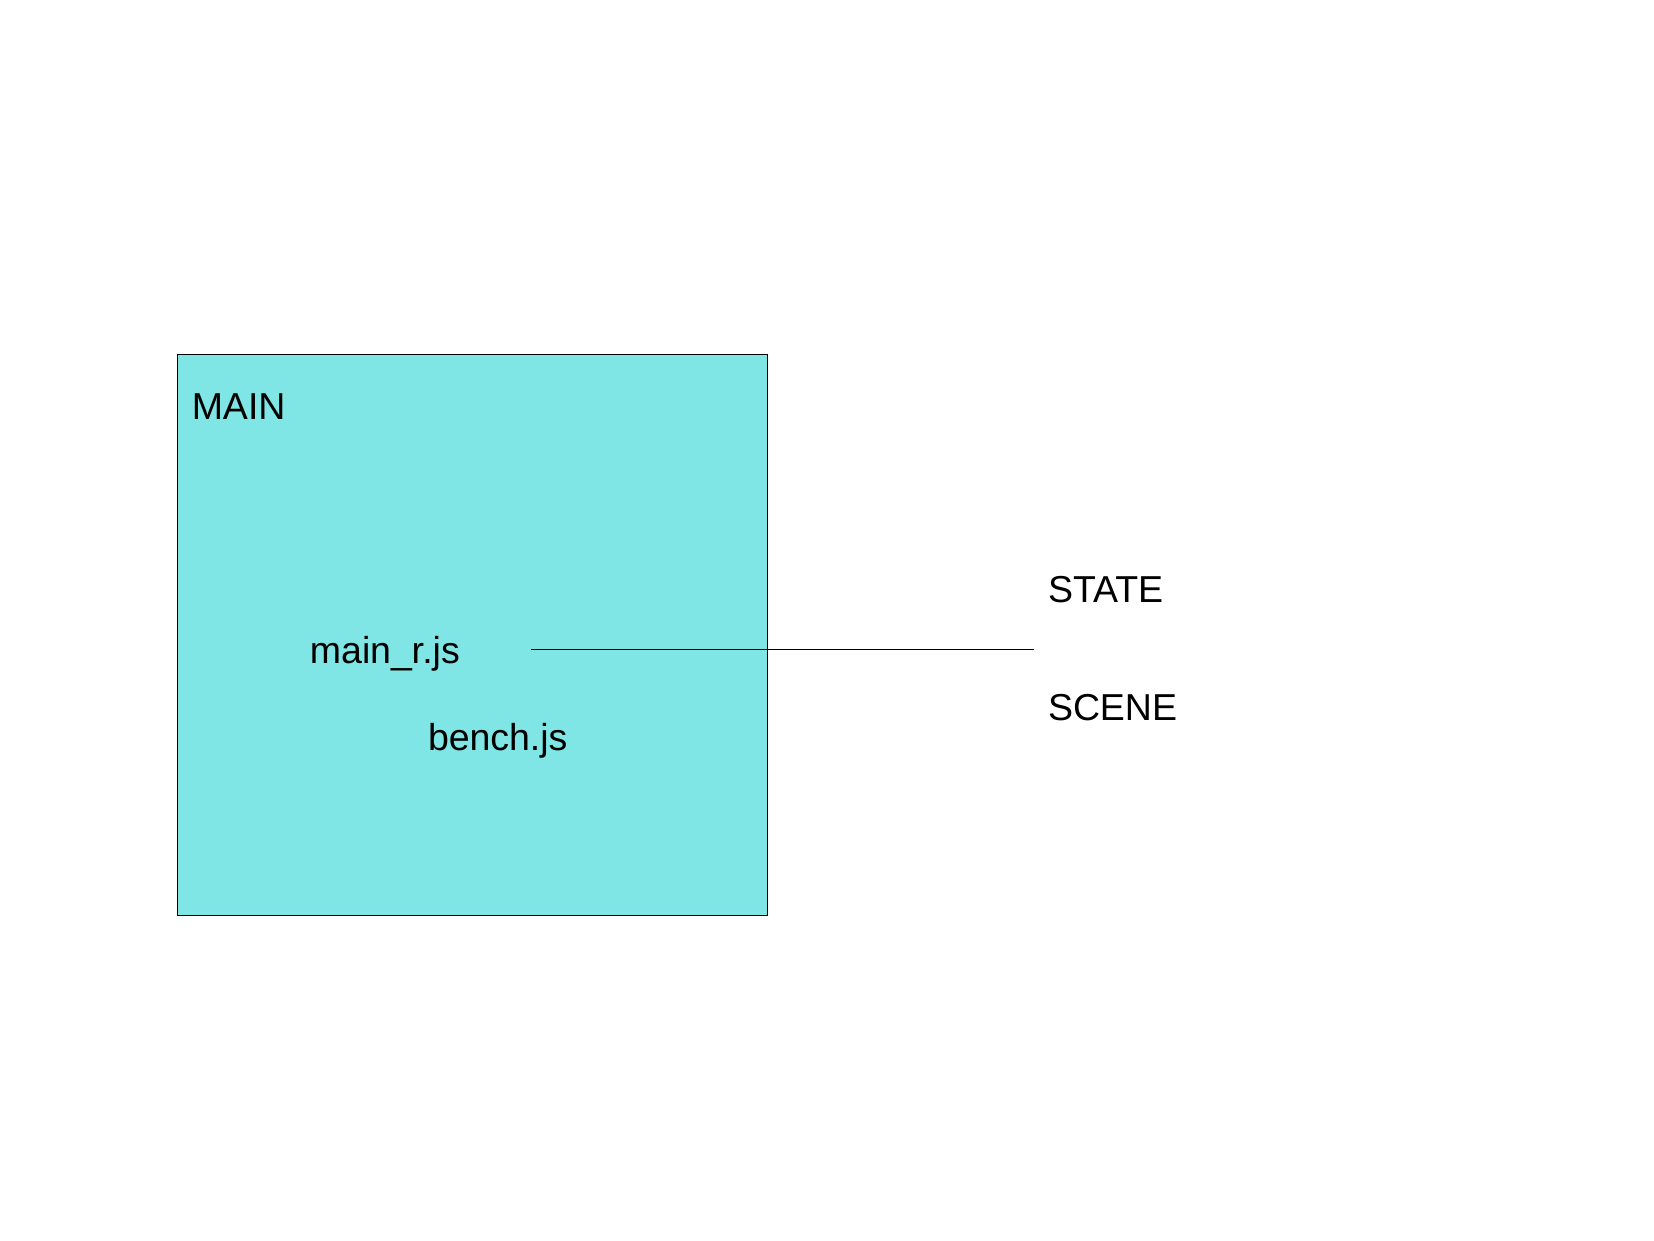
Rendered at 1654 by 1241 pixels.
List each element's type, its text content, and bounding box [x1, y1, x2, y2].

text_box MAIN [177, 378, 384, 477]
text_box main_r.js [295, 622, 475, 680]
text_box SCENE [1033, 679, 1359, 779]
text_box [177, 354, 768, 916]
text_box bench.js [413, 708, 583, 766]
text_box STATE [1033, 561, 1388, 618]
